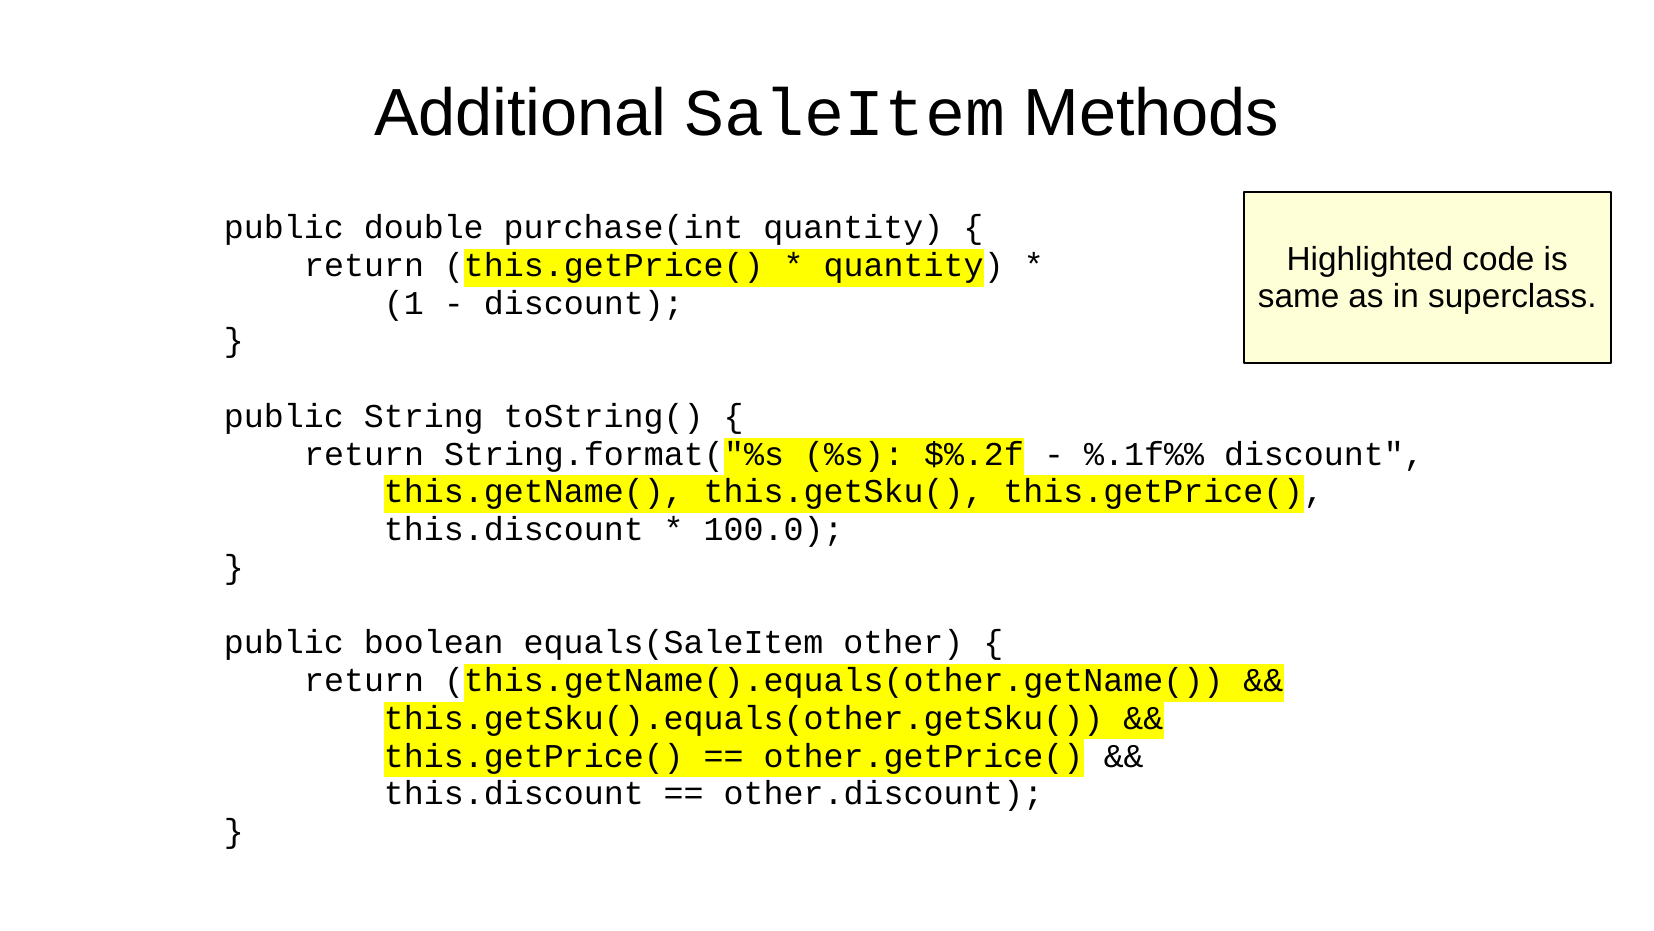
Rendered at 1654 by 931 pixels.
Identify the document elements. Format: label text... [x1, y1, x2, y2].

text_box Highlighted code is same as in superclass. [1243, 192, 1612, 363]
title Additional SaleItem Methods [82, 37, 1571, 193]
text_box public double purchase(int quantity) { return (this.getPrice() * quantity) * (1 - discount); } public String toString() { return String.format("%s (%s): $%.2f - %.1f%% discount", this.getName(), this.getSku(), this.getPrice(), this.discount * 100.0); } public boolean equals(SaleItem other) { return (this.getName().equals(other.getName()) && this.getSku().equals(other.getSku()) && this.getPrice() == other.getPrice() && this.discount == other.discount); } [209, 203, 1439, 860]
